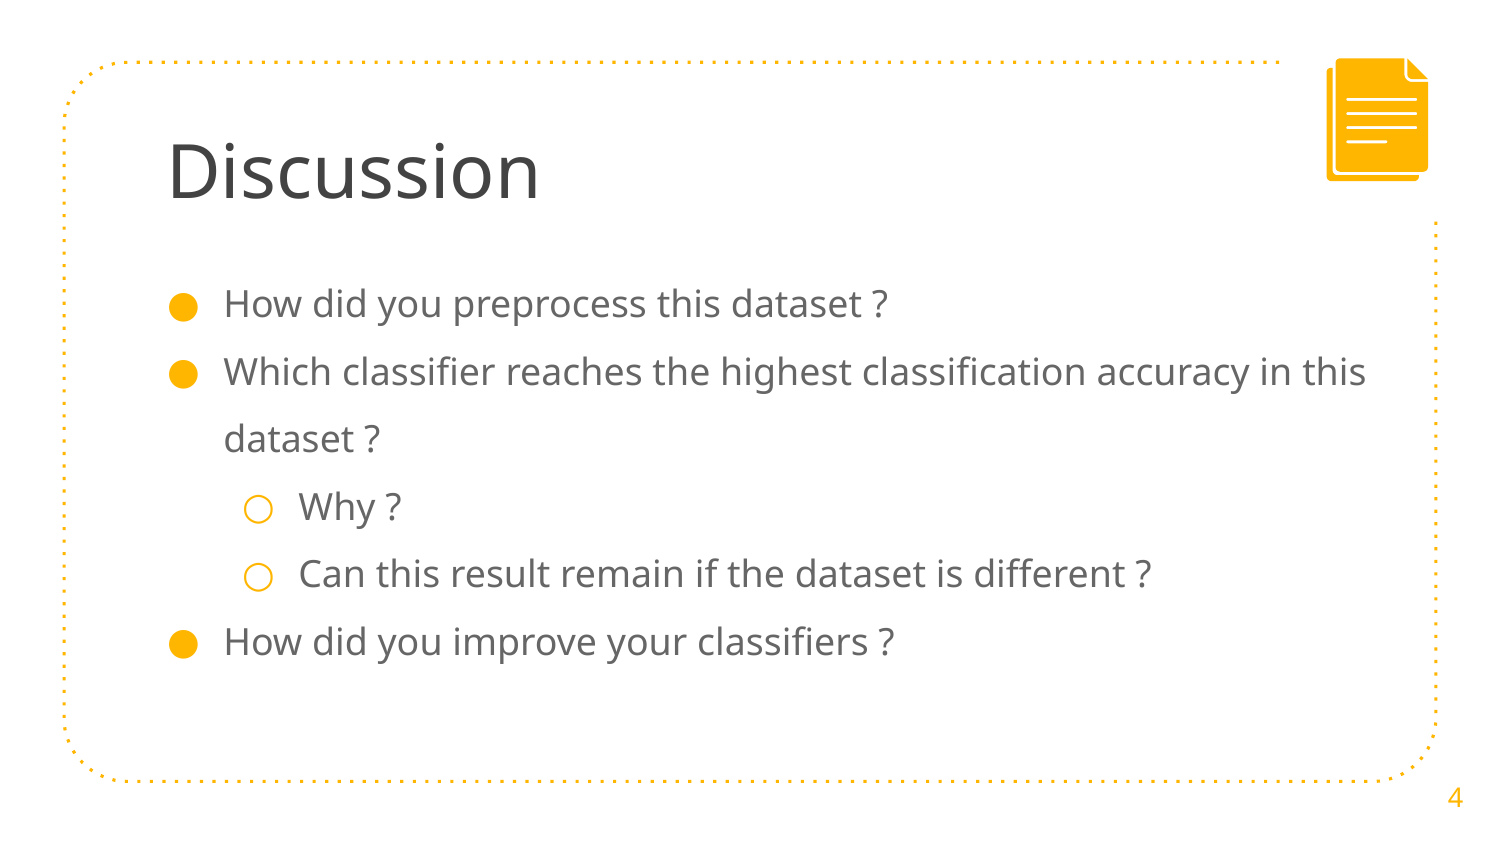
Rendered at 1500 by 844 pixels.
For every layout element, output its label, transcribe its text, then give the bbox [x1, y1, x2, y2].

slide_number 1 [1411, 753, 1500, 844]
text_box [1326, 67, 1419, 182]
text_box [1335, 58, 1429, 172]
list How did you preprocess this dataset ? Which classifier reaches the highest classification accuracy in this dataset ? Why ? Can this result remain if the dataset is different ? How did you improve your classifiers ? [133, 242, 1391, 753]
title Discussion [151, 108, 1278, 218]
text_box [1407, 58, 1429, 80]
